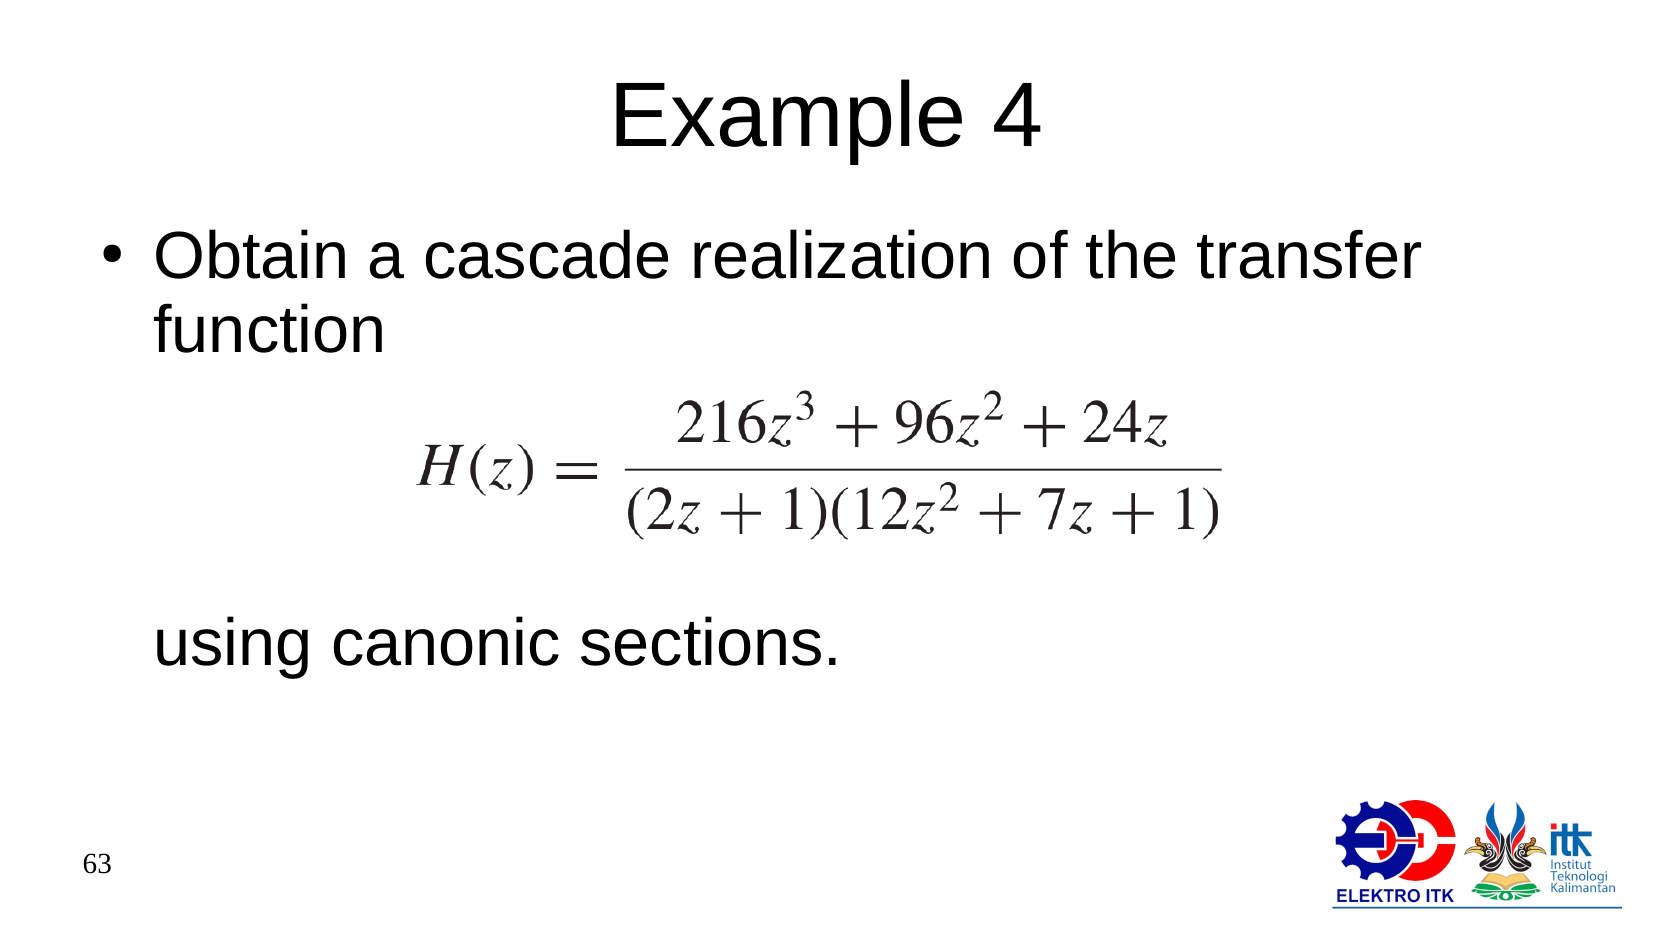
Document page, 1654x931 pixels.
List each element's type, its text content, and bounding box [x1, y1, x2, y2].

picture [1332, 800, 1622, 918]
title Example 4 [82, 37, 1571, 193]
picture [411, 379, 1242, 555]
list Obtain a cascade realization of the transfer function using canonic sections. [82, 217, 1571, 758]
